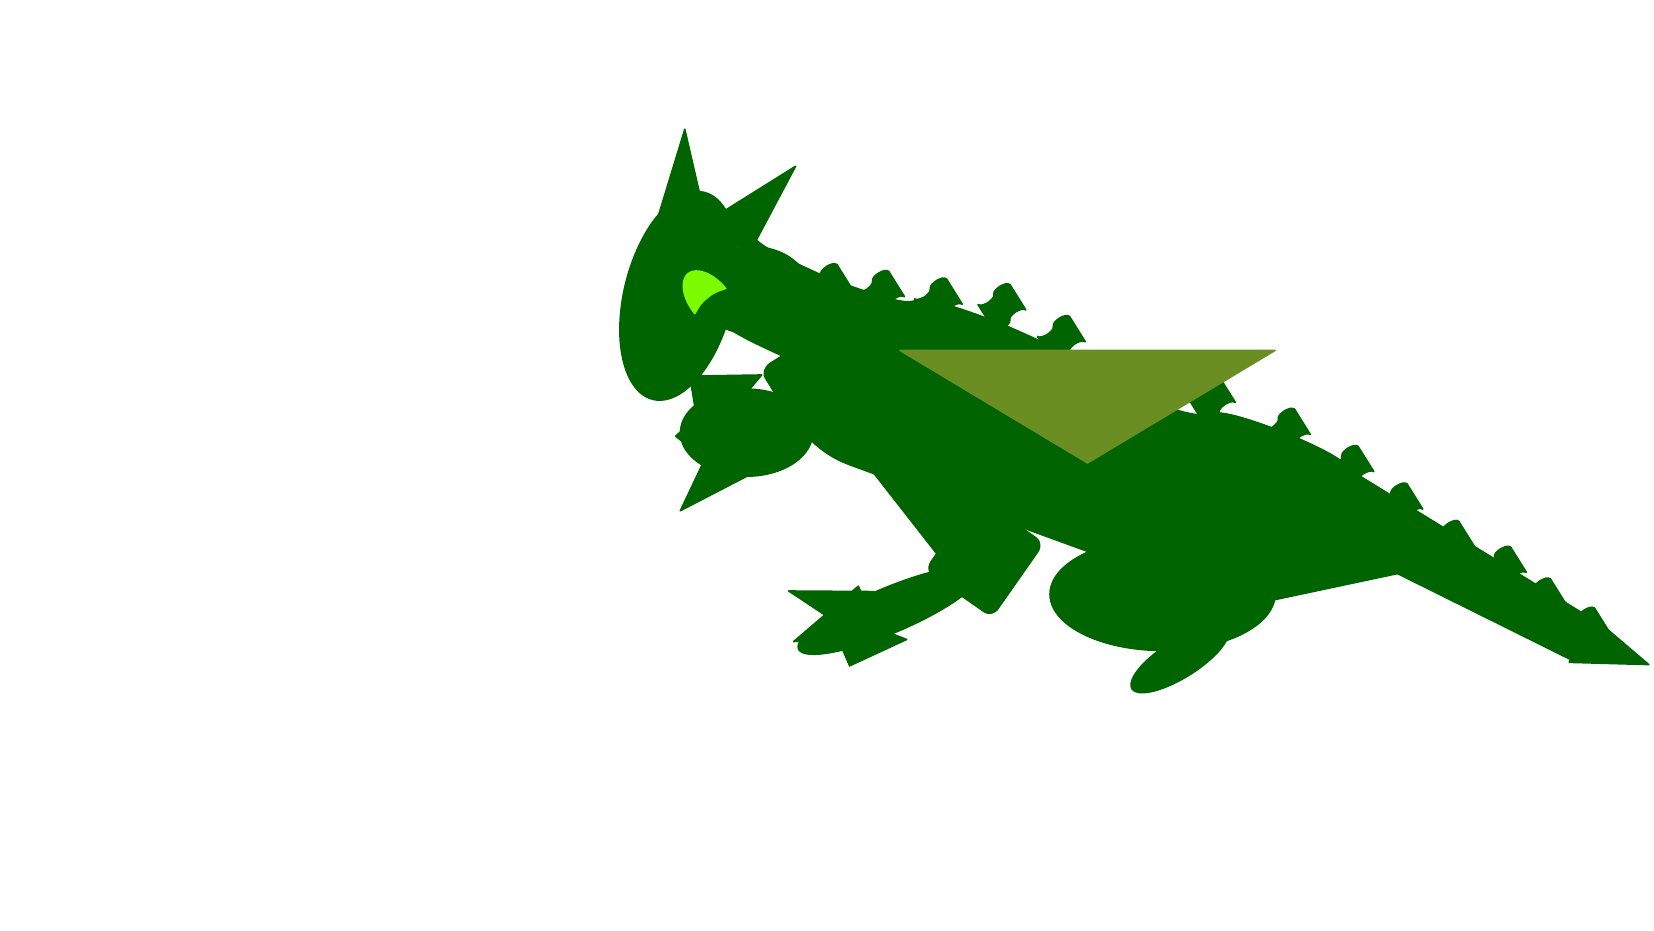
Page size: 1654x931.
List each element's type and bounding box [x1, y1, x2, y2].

text_box [619, 129, 1649, 693]
